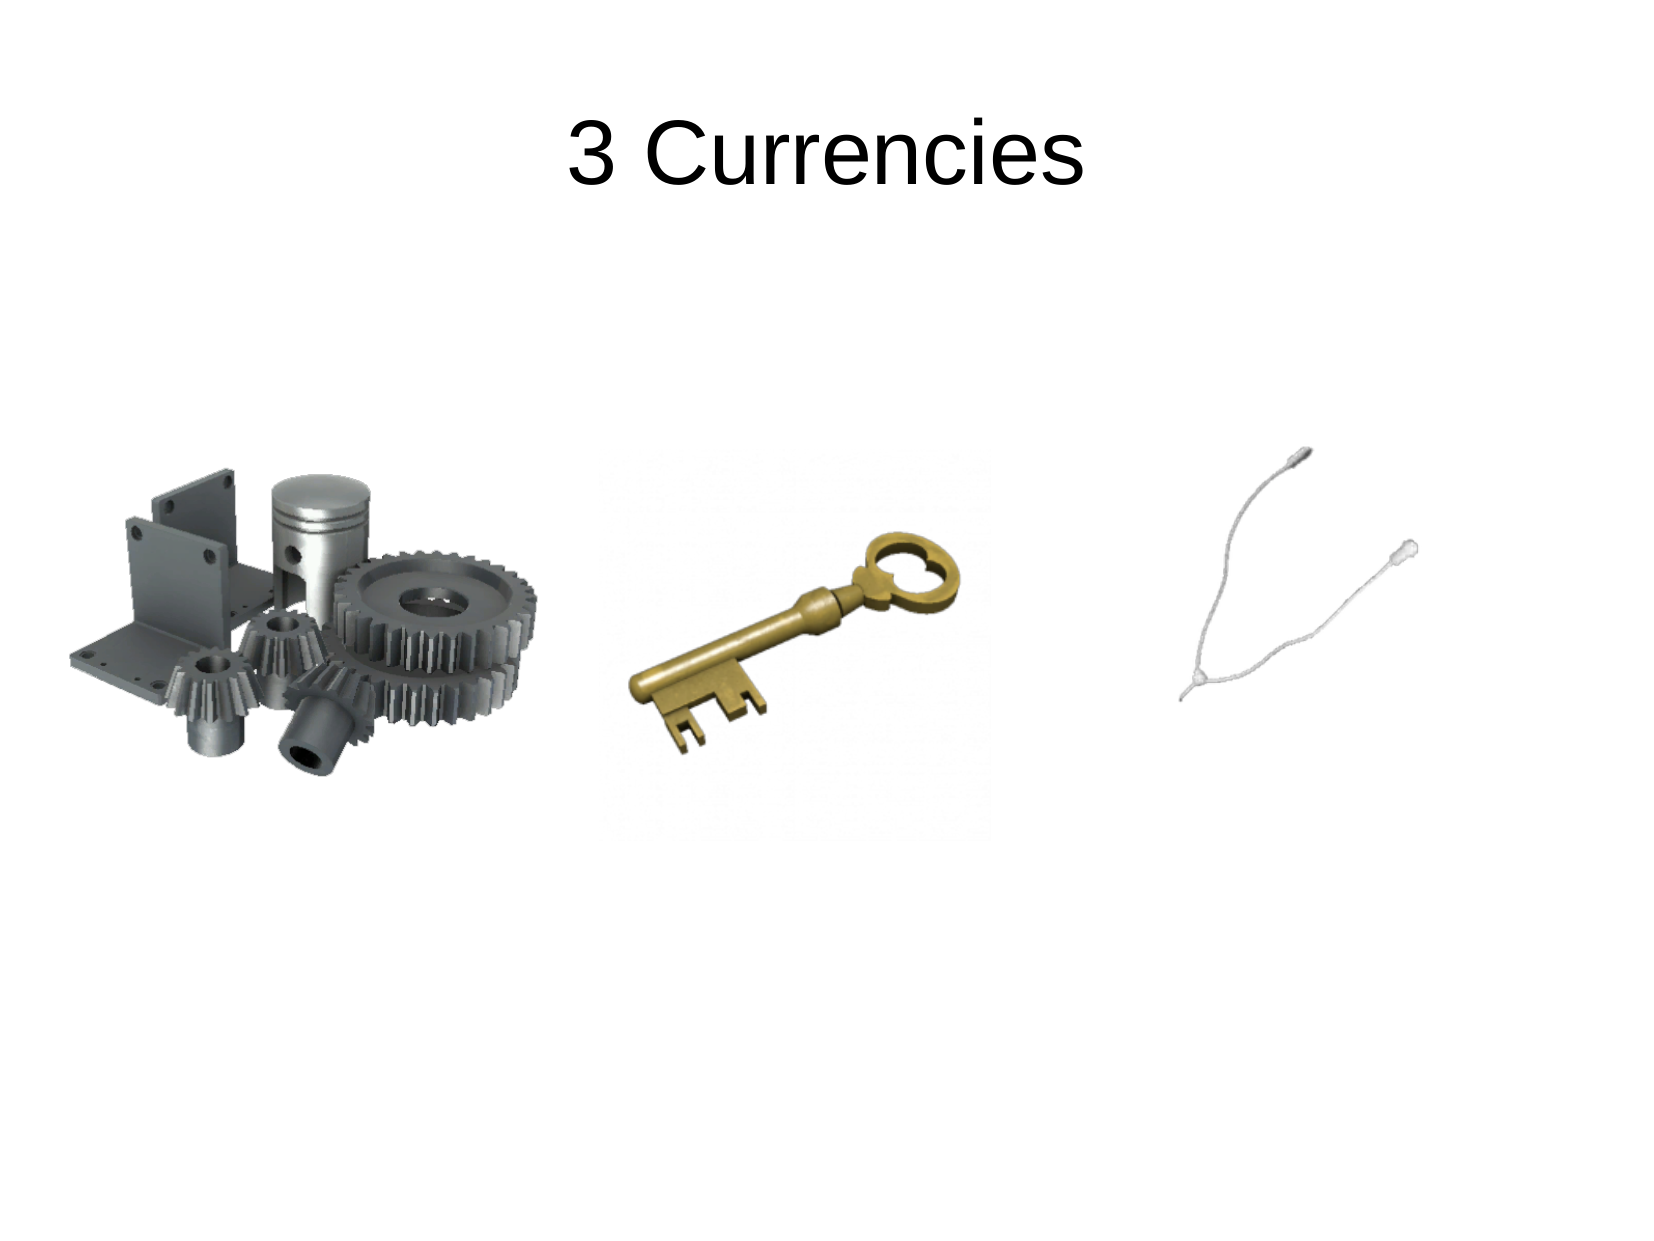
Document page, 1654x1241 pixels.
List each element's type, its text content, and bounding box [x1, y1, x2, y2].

picture [1005, 292, 1568, 856]
title 3 Currencies [82, 49, 1571, 257]
picture [599, 449, 991, 841]
picture [40, 359, 571, 890]
